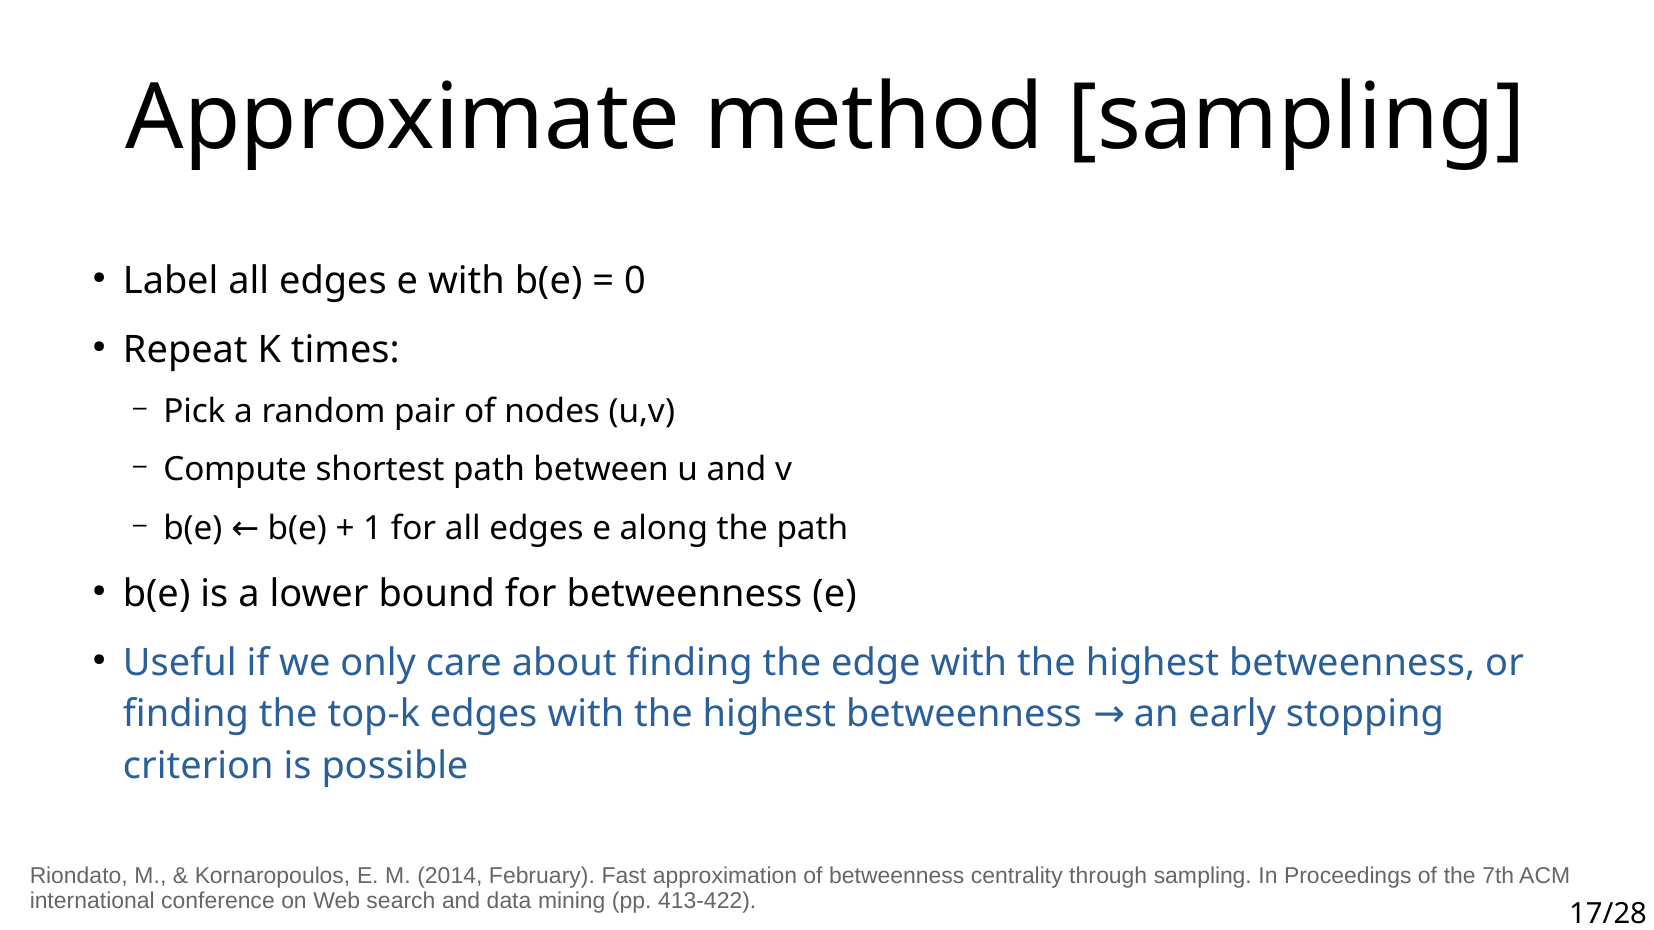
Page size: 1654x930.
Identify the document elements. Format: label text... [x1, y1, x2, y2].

list Label all edges e with b(e) = 0 Repeat K times: Pick a random pair of nodes (u,v) Compute shortest path between u and v b(e) ← b(e) + 1 for all edges e along the path b(e) is a lower bound for betweenness (e) Useful if we only care about finding the edge with the highest betweenness, or finding the top-k edges with the highest betweenness → an early stopping criterion is possible [82, 252, 1571, 793]
text_box Riondato, M., & Kornaropoulos, E. M. (2014, February). Fast approximation of betweenness centrality through sampling. In Proceedings of the 7th ACM international conference on Web search and data mining (pp. 413-422). [15, 855, 1644, 921]
title Approximate method [sampling] [82, 1, 1571, 225]
